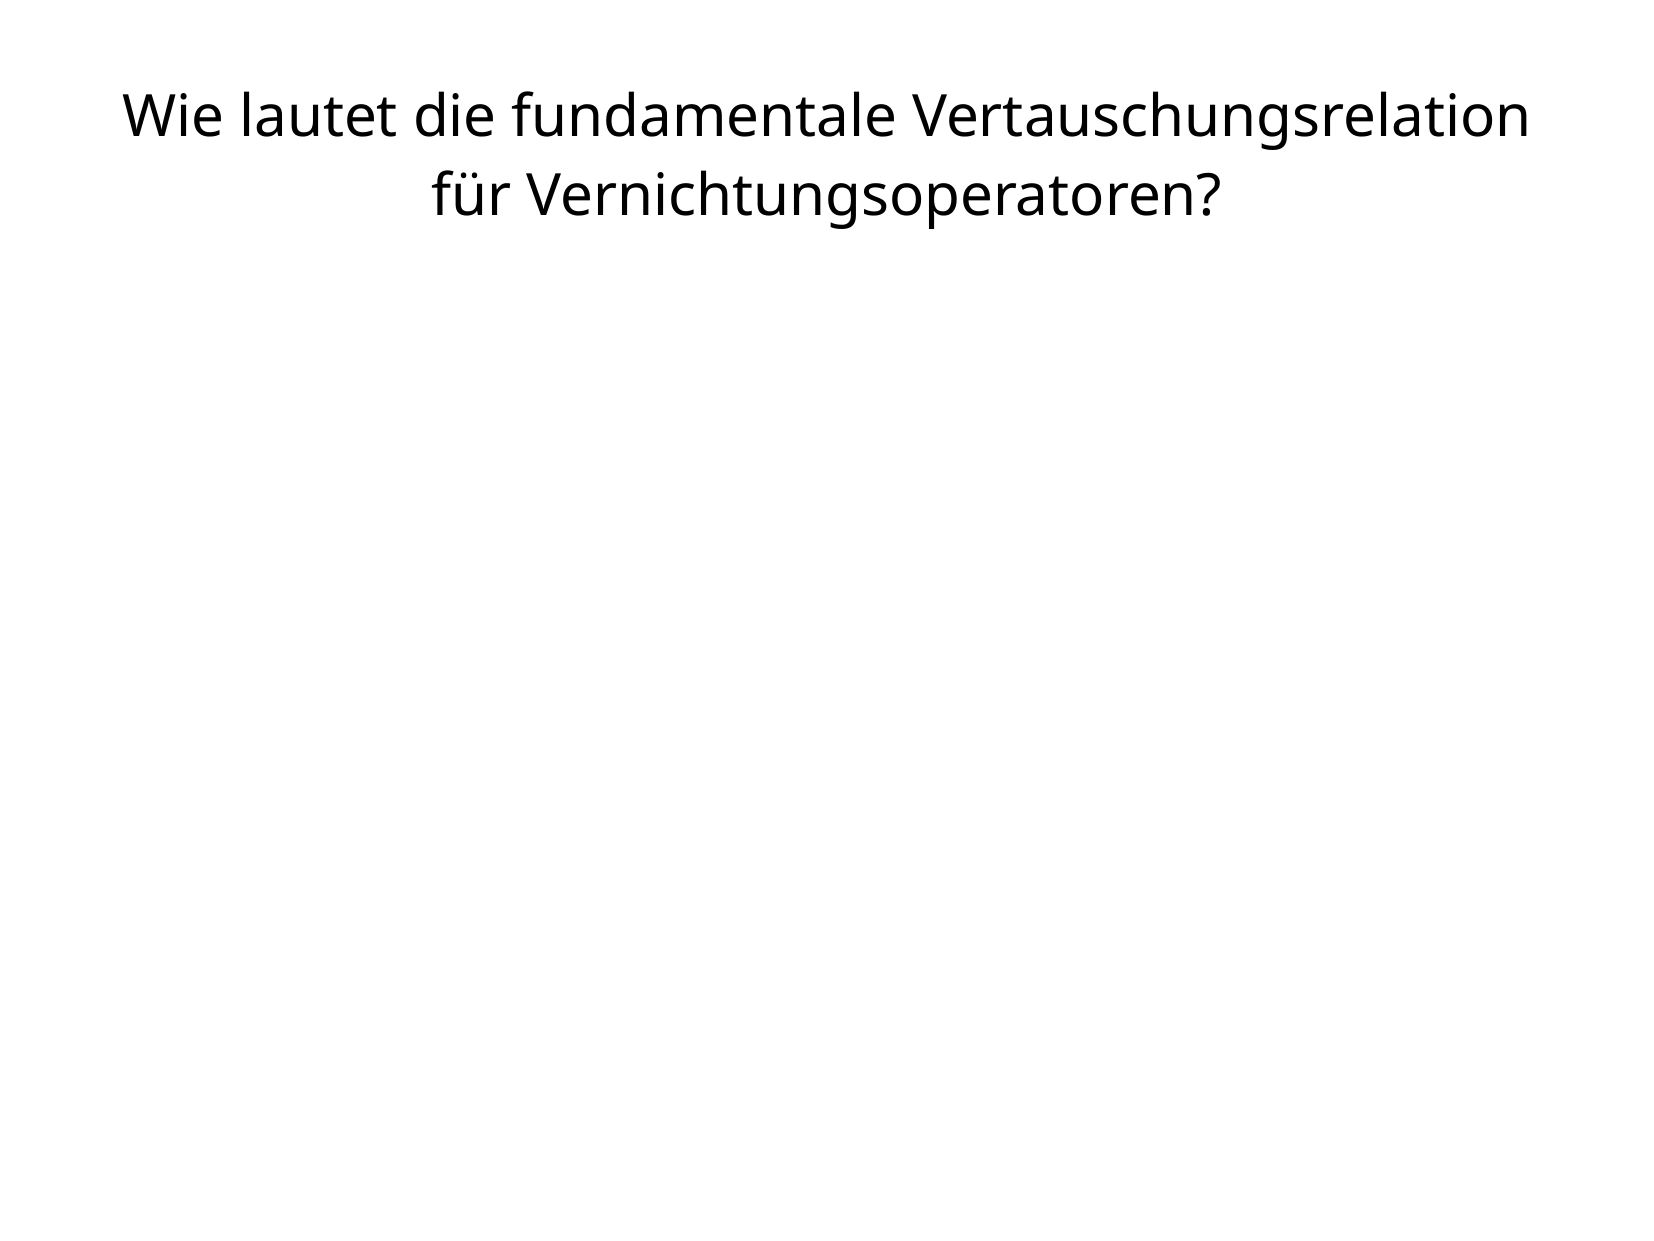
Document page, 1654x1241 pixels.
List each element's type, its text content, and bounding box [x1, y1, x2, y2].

title Wie lautet die fundamentale Vertauschungsrelation für Vernichtungsoperatoren? [82, 49, 1571, 257]
